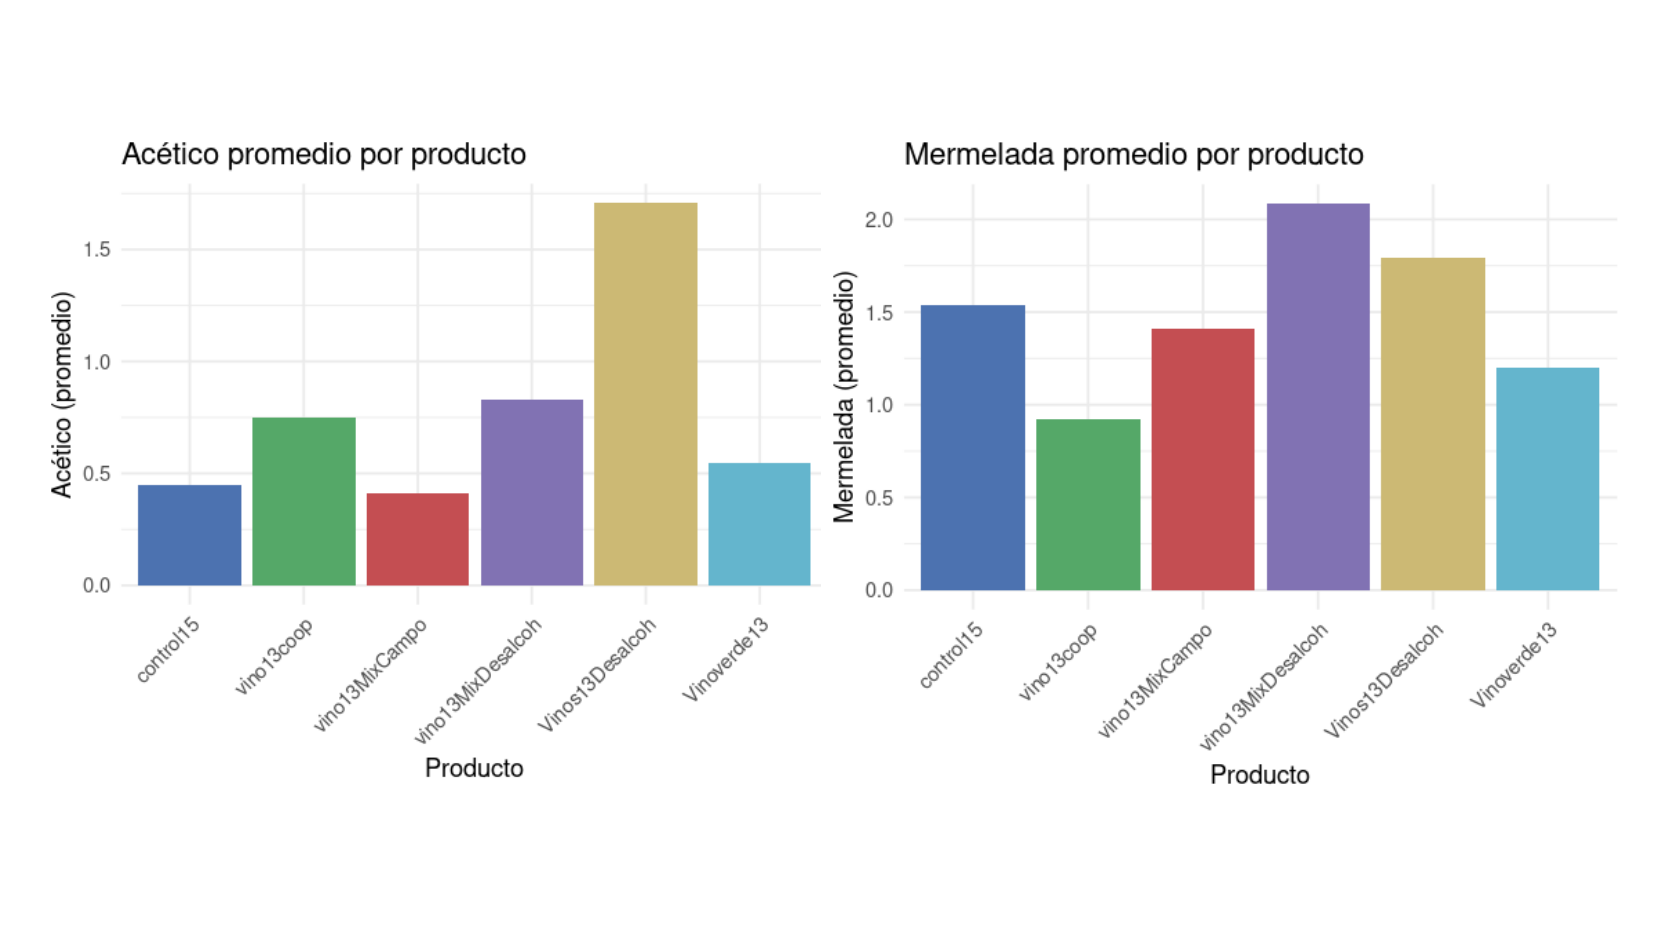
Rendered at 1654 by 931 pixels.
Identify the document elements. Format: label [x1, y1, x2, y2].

picture [39, 130, 1630, 802]
